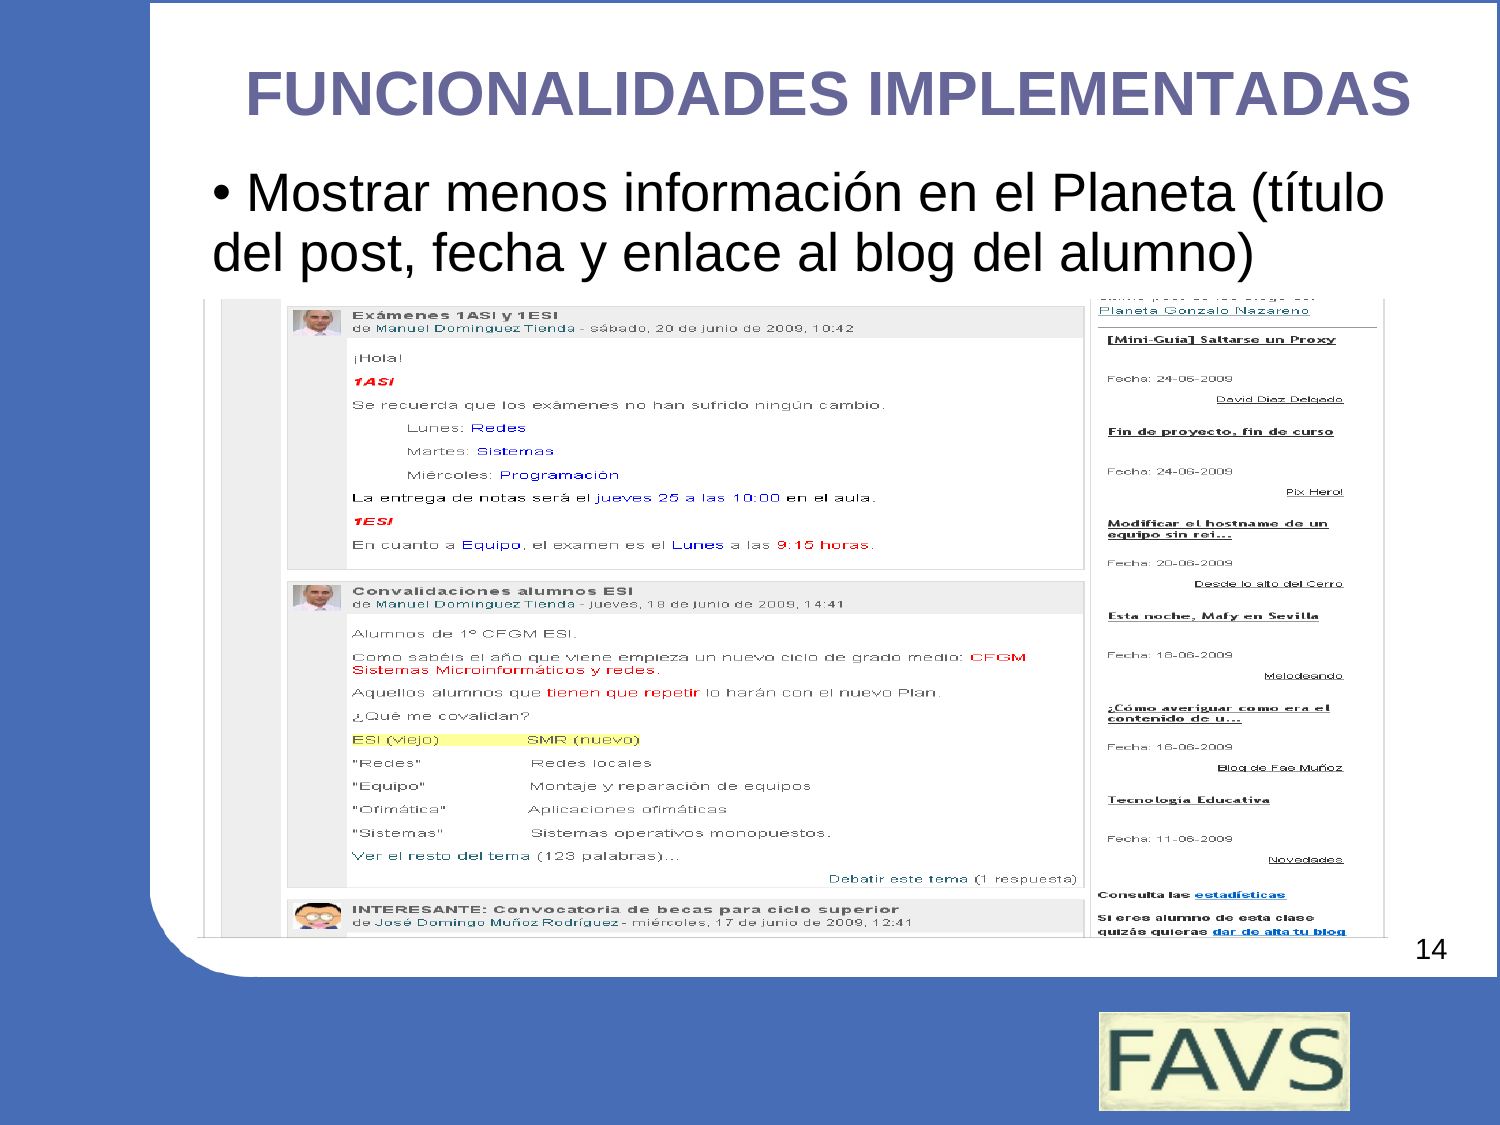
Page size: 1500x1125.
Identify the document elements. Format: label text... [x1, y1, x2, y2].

picture [0, 0, 1500, 1125]
title FUNCIONALIDADES IMPLEMENTADAS [212, 24, 1447, 161]
subtitle Mostrar menos información en el Planeta (título del post, fecha y enlace al blog del alumno) [212, 161, 1448, 283]
